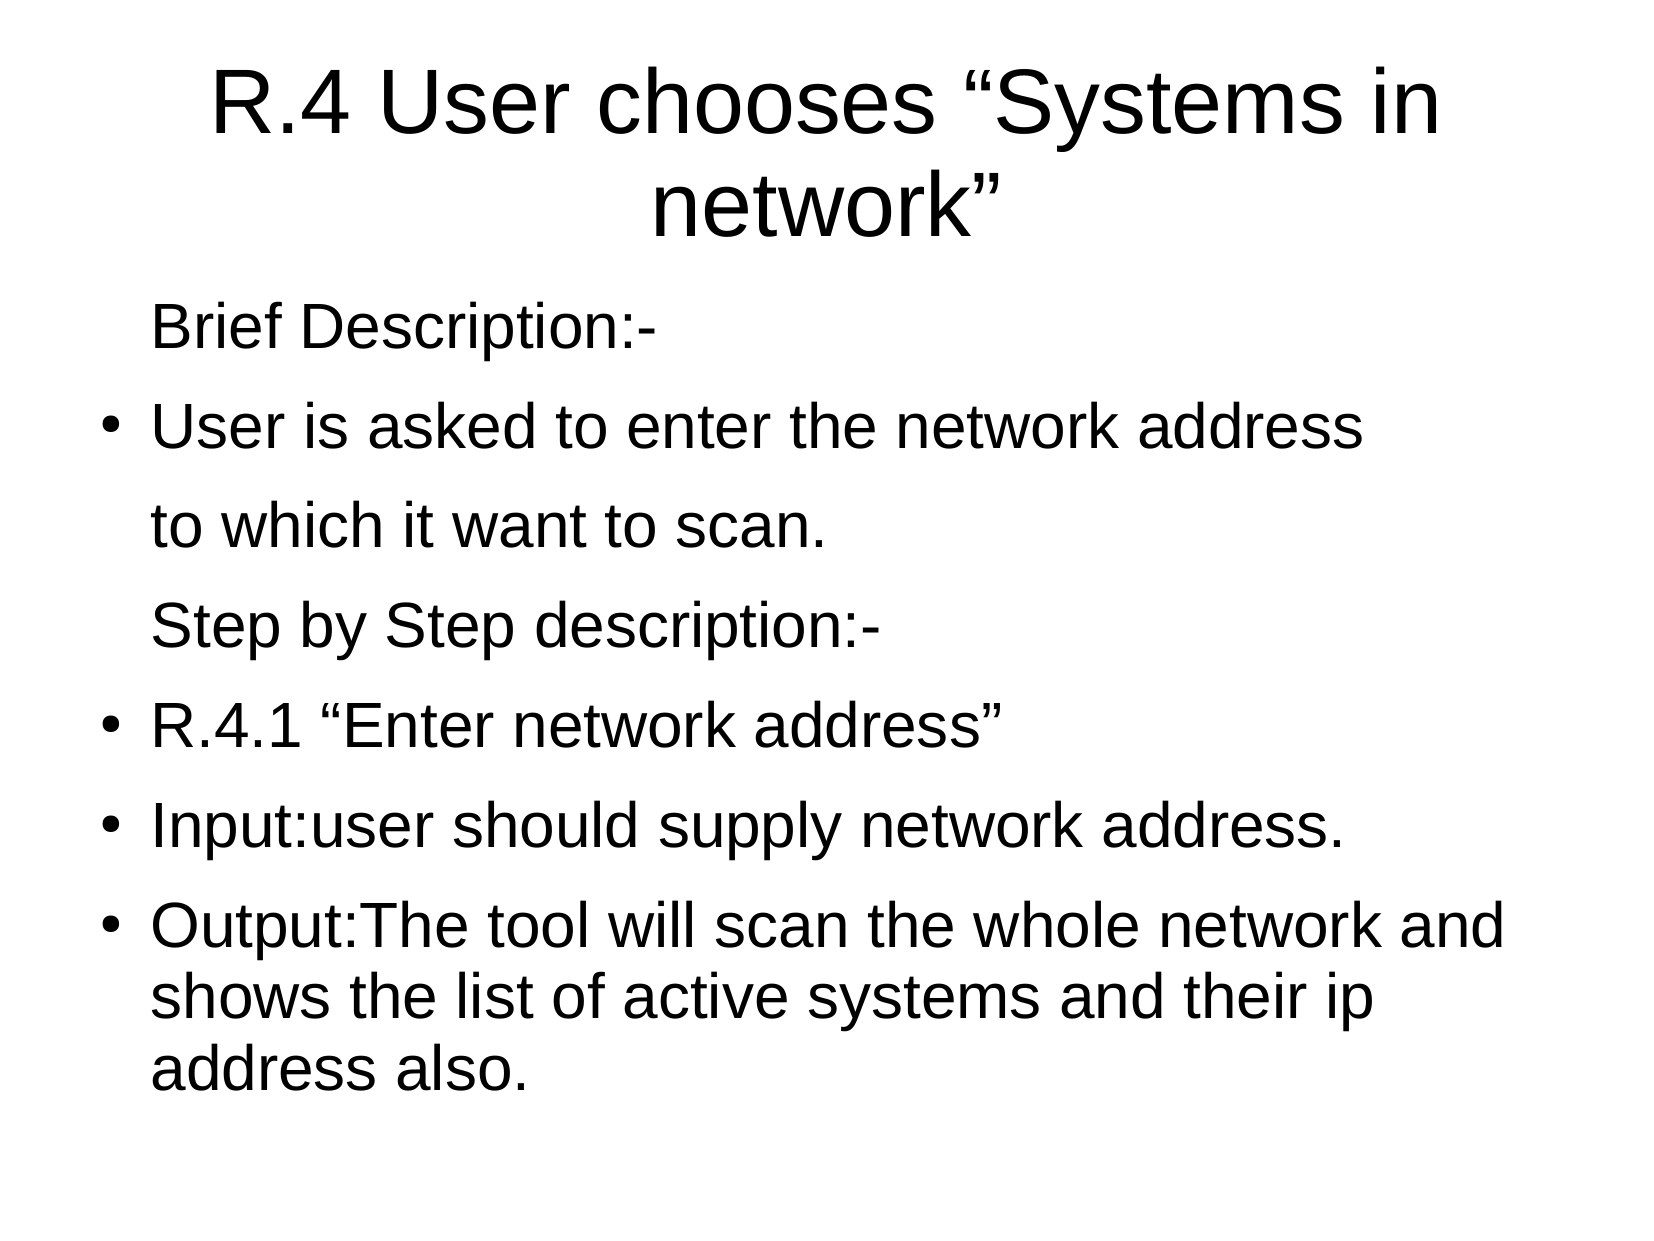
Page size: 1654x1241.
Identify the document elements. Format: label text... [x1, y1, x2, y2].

title R.4 User chooses “Systems in network” [82, 50, 1571, 256]
list Brief Description:- User is asked to enter the network address to which it want to scan. Step by Step description:- R.4.1 “Enter network address” Input:user should supply network address. Output:The tool will scan the whole network and shows the list of active systems and their ip address also. [82, 290, 1571, 1109]
